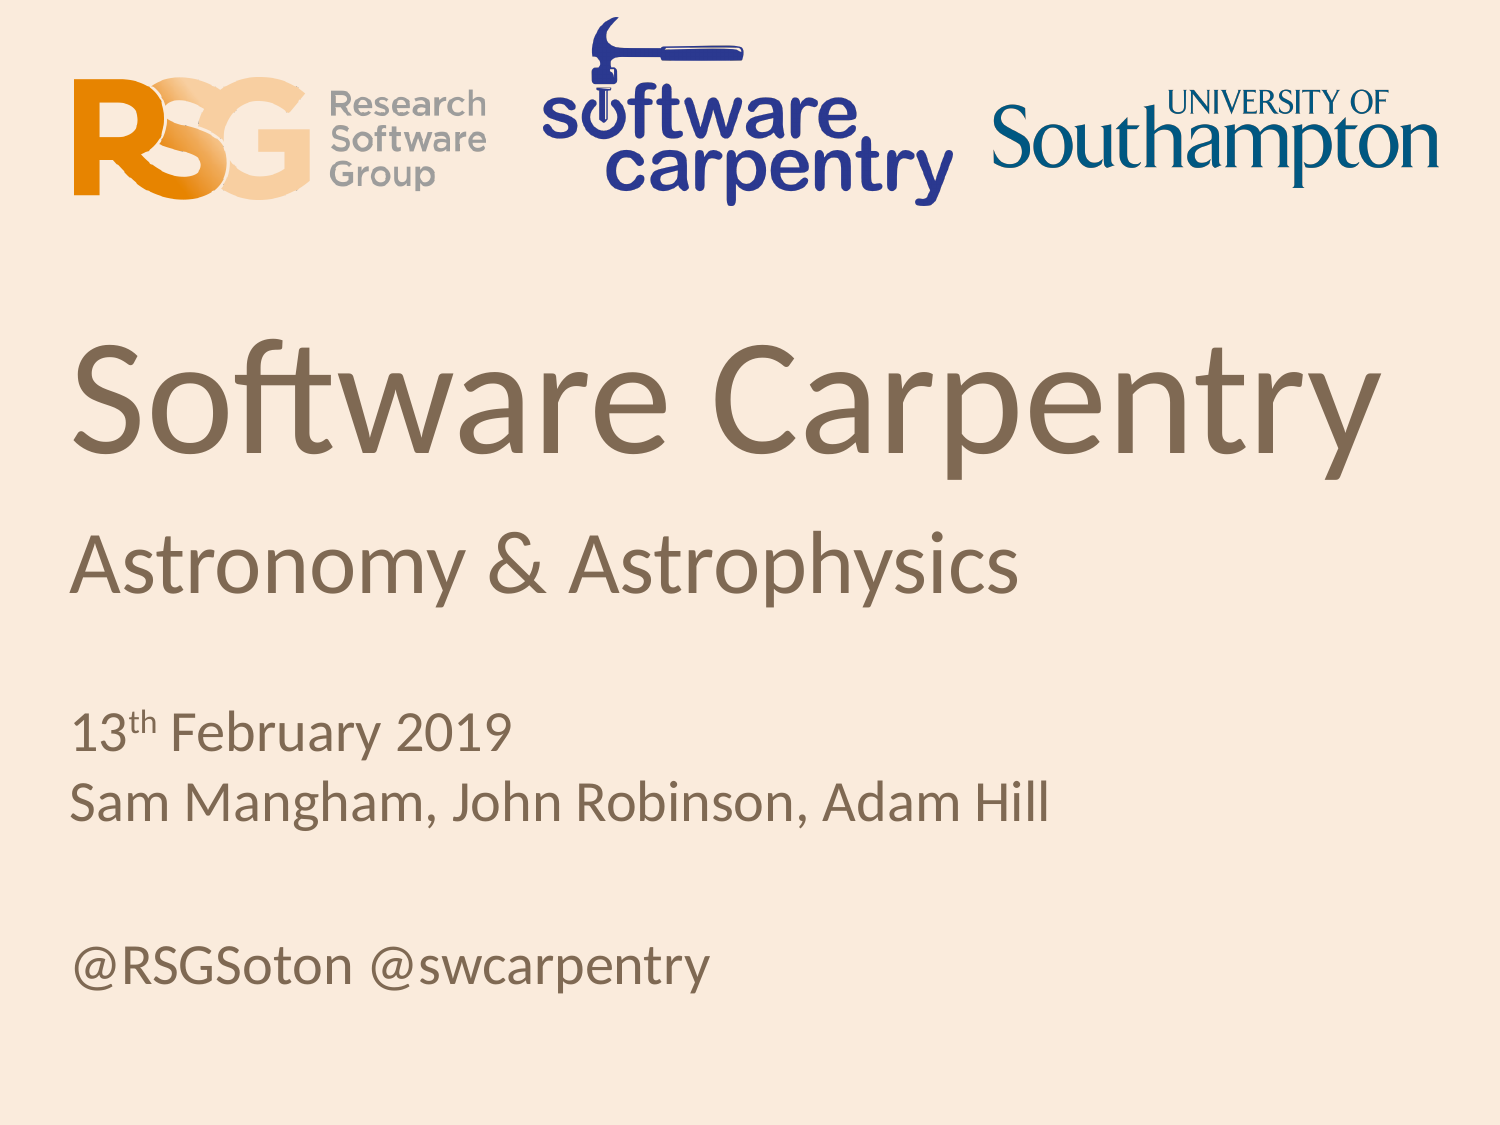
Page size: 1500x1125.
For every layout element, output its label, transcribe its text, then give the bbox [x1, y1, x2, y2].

picture [992, 88, 1441, 189]
list Software Carpentry Astronomy & Astrophysics 13th February 2019 Sam Mangham, John Robinson, Adam Hill @RSGSoton @swcarpentry [54, 278, 1441, 1059]
picture [0, 8, 953, 269]
